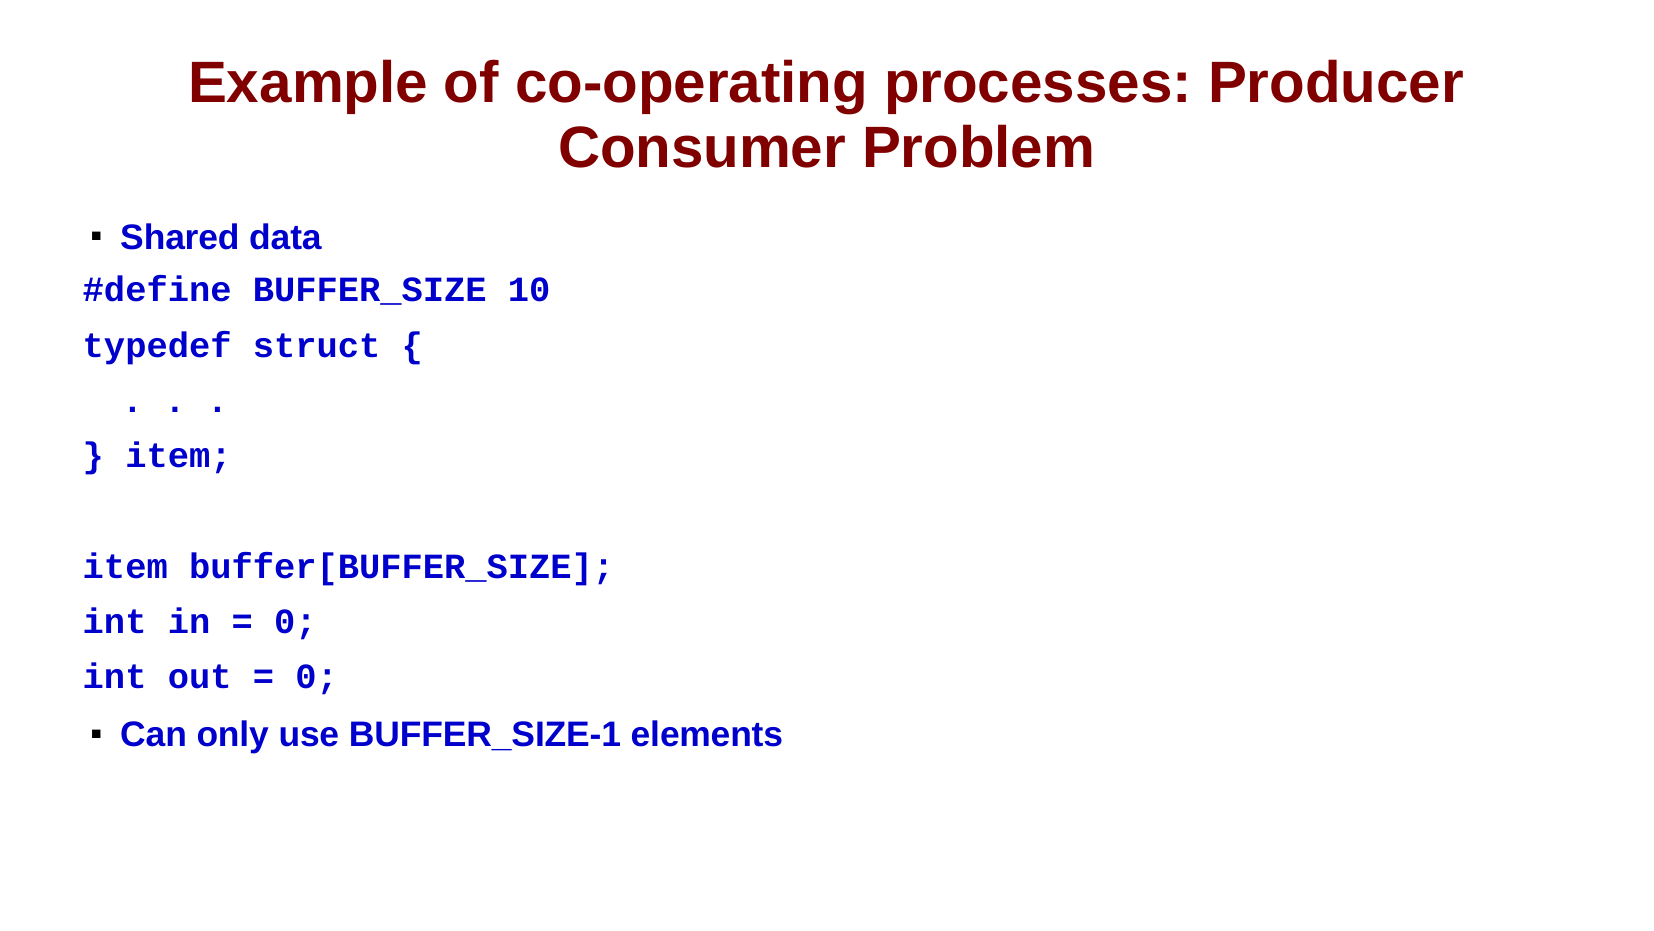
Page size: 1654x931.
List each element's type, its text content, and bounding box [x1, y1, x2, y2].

list Shared data #define BUFFER_SIZE 10 typedef struct { . . . } item; item buffer[BUFFER_SIZE]; int in = 0; int out = 0; Can only use BUFFER_SIZE-1 elements [82, 217, 1571, 757]
title Example of co-operating processes: Producer Consumer Problem [82, 37, 1571, 193]
